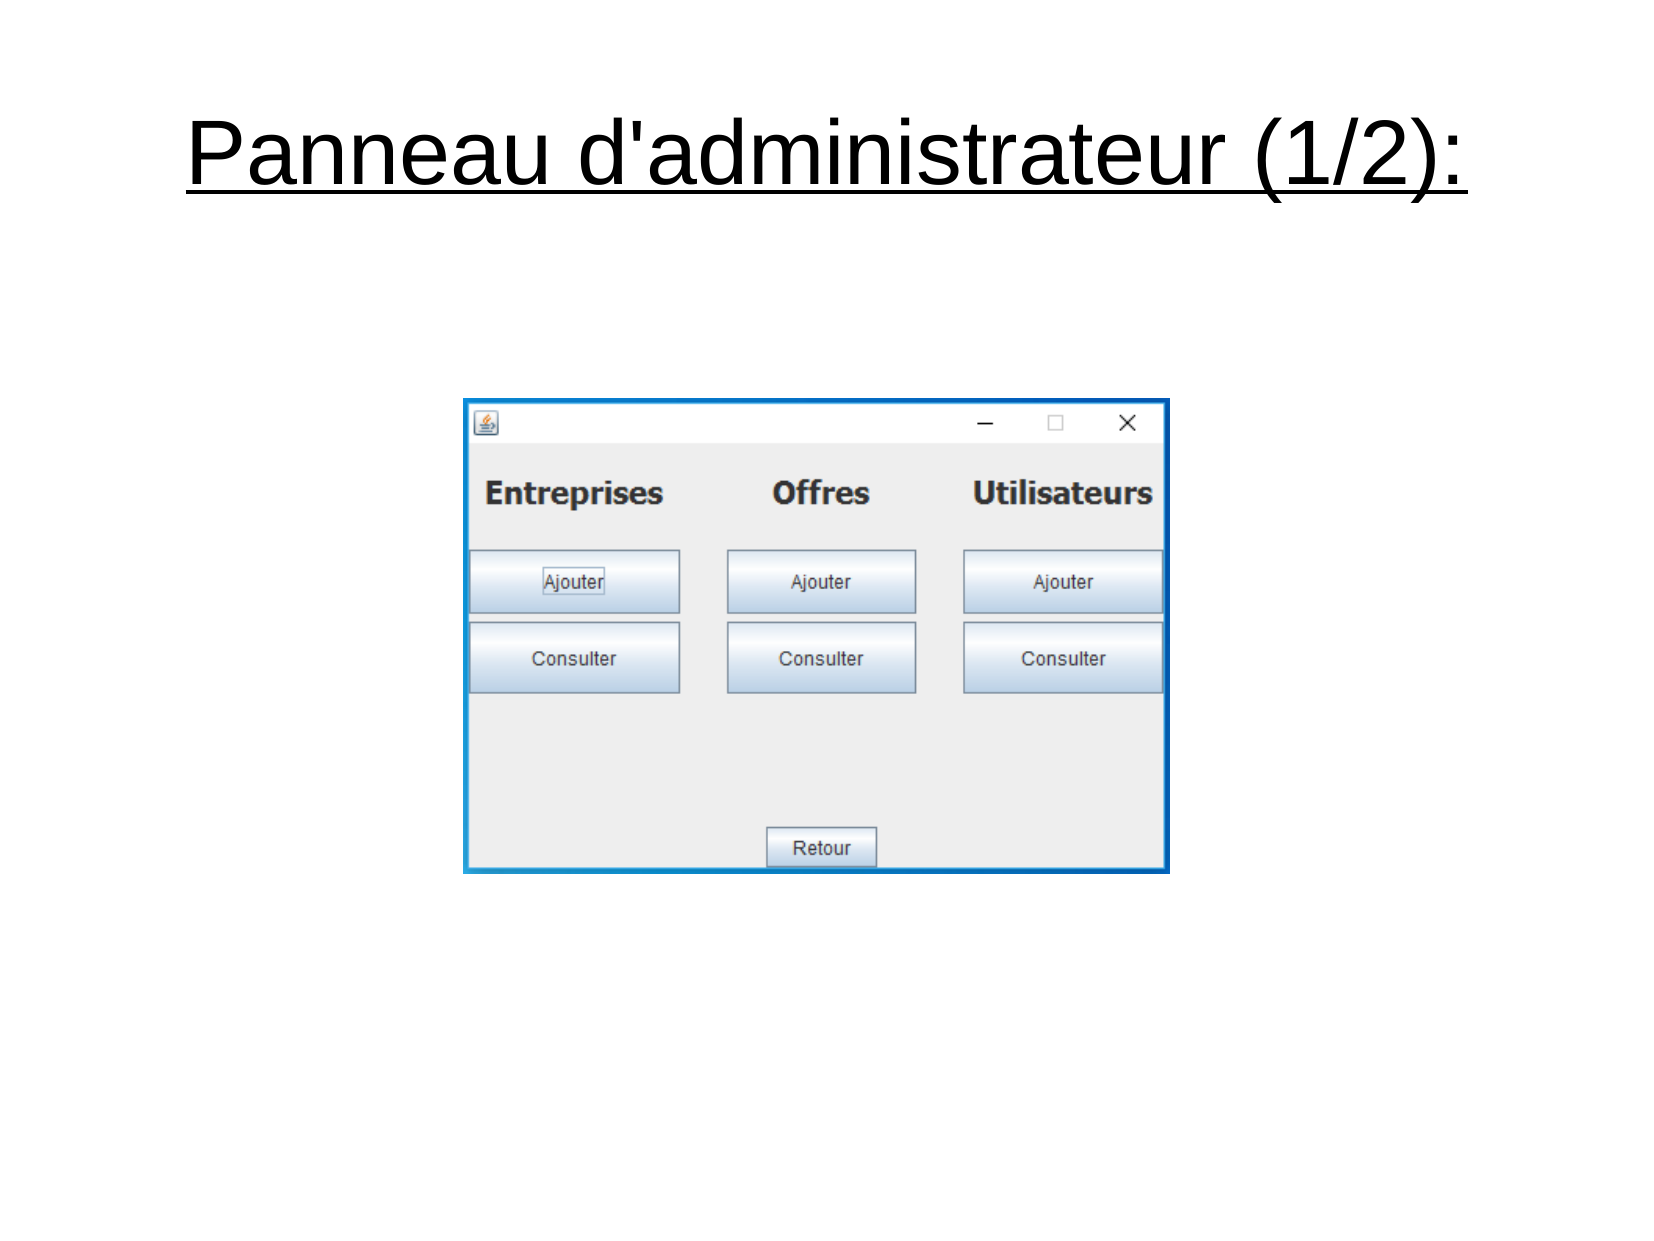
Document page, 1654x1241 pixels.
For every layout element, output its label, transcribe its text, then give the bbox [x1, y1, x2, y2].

picture [463, 398, 1170, 875]
title Panneau d'administrateur (1/2): [82, 49, 1571, 257]
